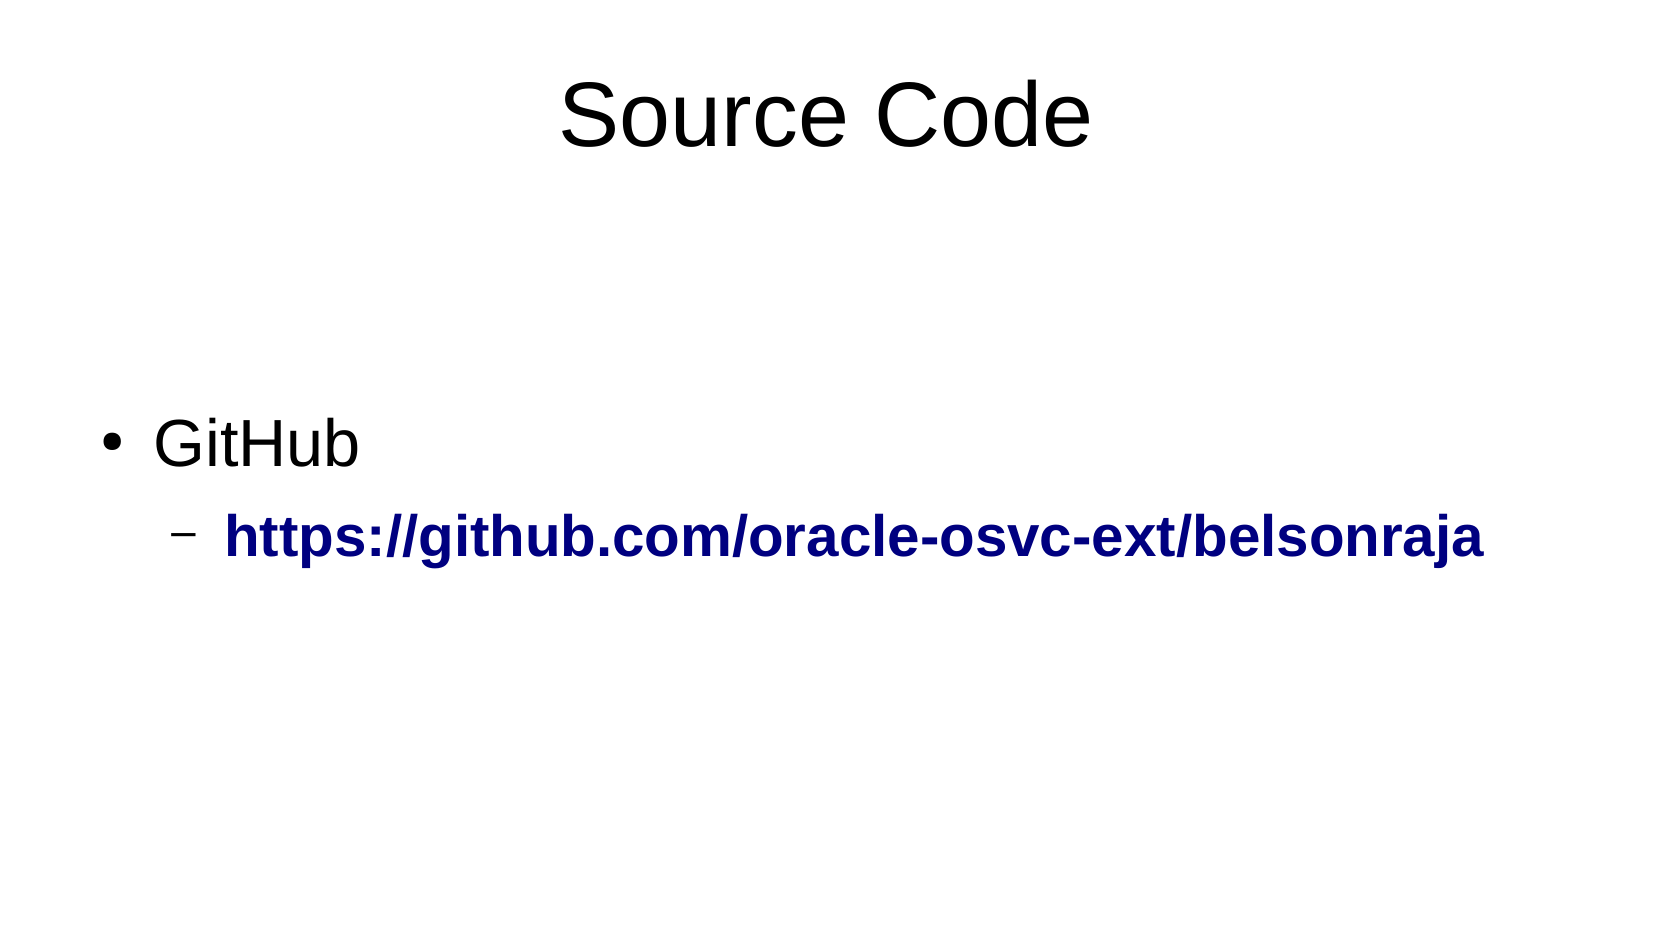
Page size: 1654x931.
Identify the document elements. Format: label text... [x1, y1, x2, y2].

title Source Code [82, 37, 1571, 193]
list GitHub https://github.com/oracle-osvc-ext/belsonraja [82, 217, 1571, 758]
